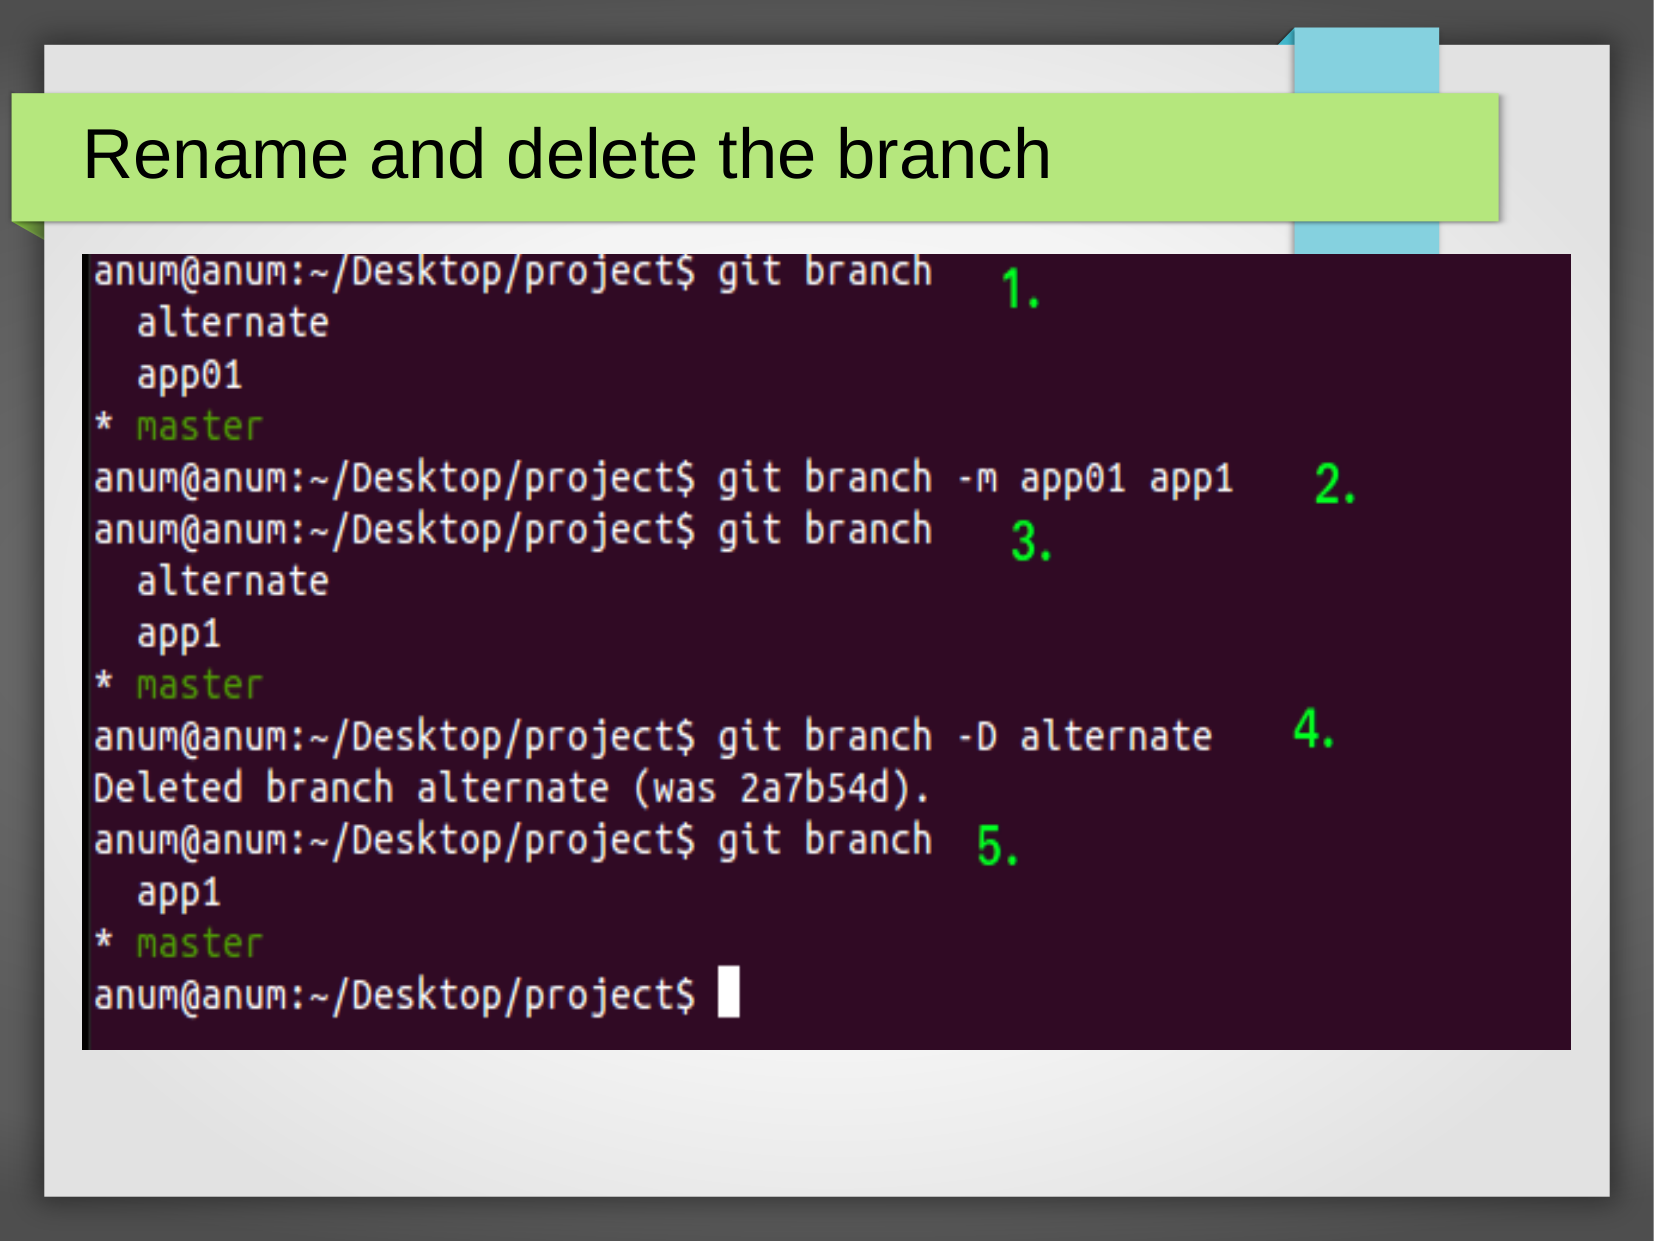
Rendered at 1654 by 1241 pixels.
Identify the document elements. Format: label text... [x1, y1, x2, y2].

picture [0, 0, 1654, 1241]
title Rename and delete the branch [82, 94, 1264, 213]
